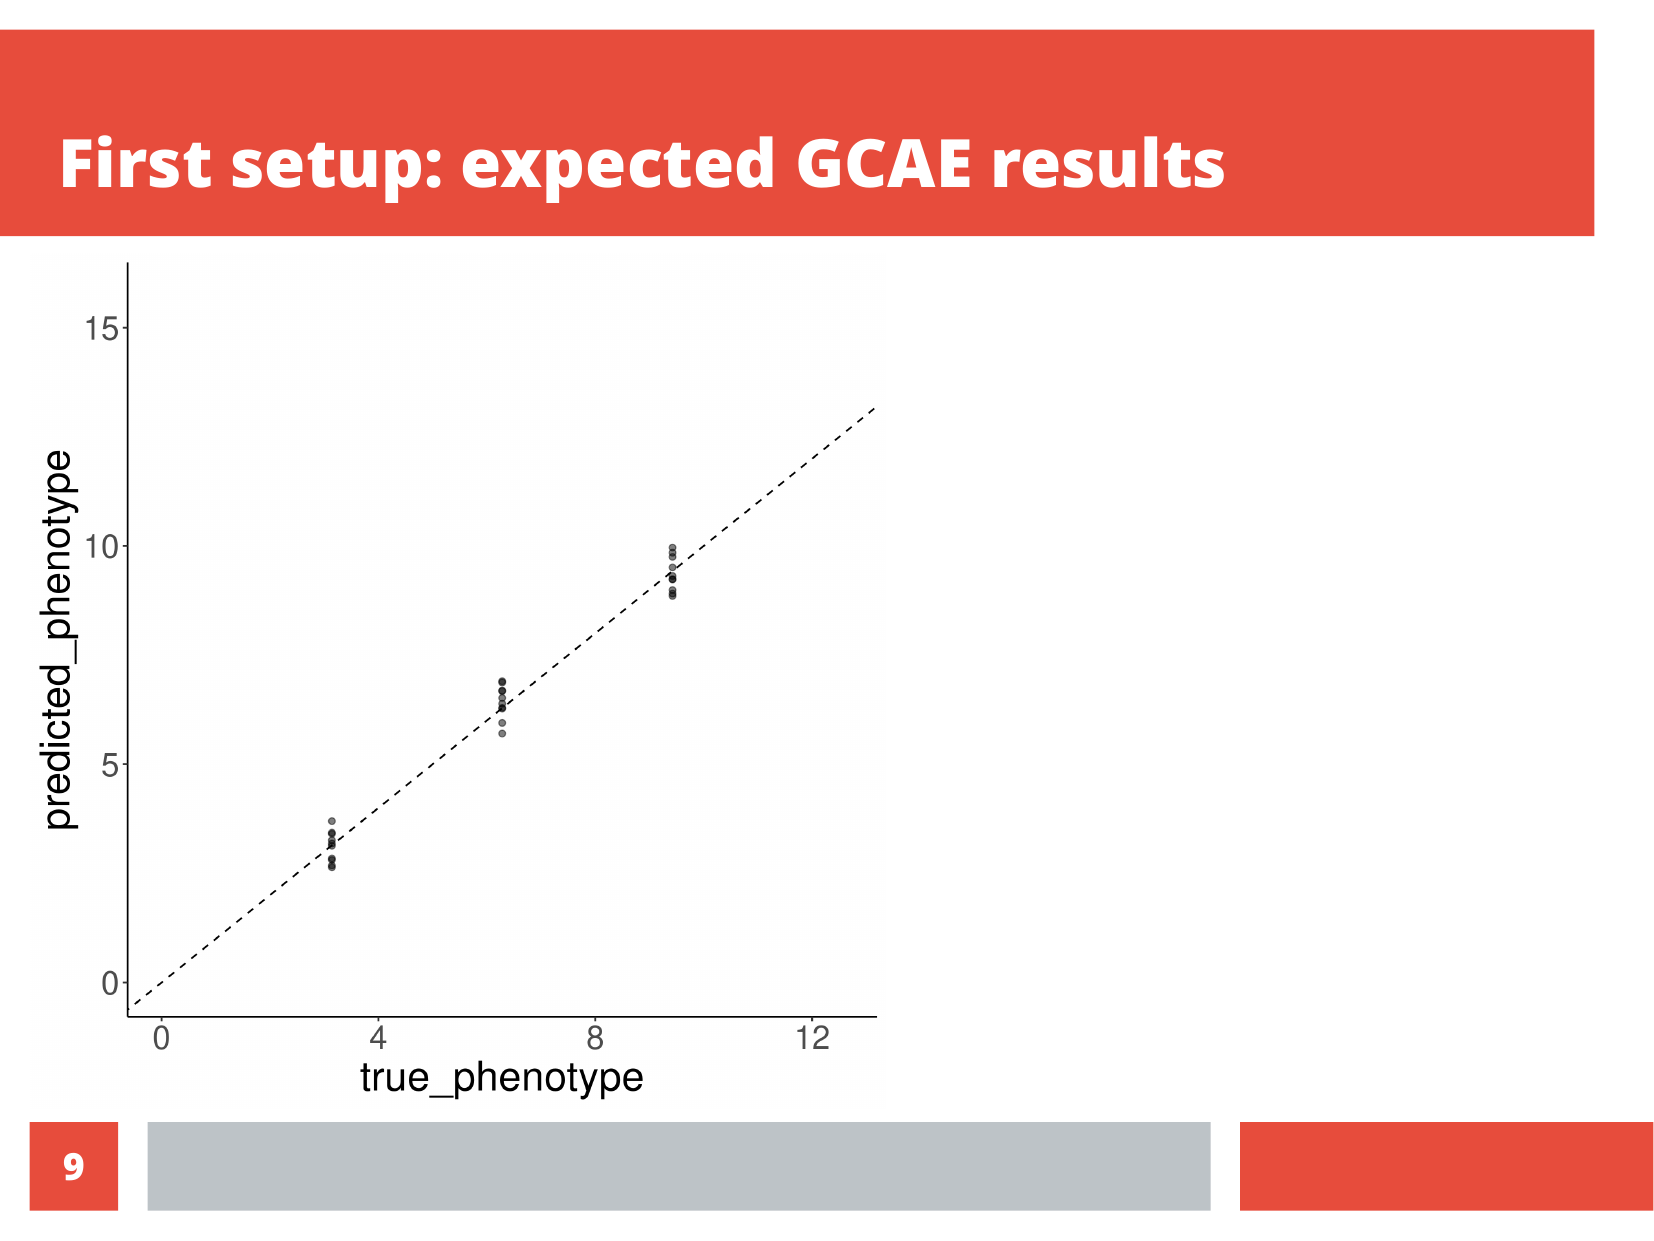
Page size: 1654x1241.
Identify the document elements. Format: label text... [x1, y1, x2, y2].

title First setup: expected GCAE results [59, 59, 1595, 207]
picture [30, 253, 886, 1109]
